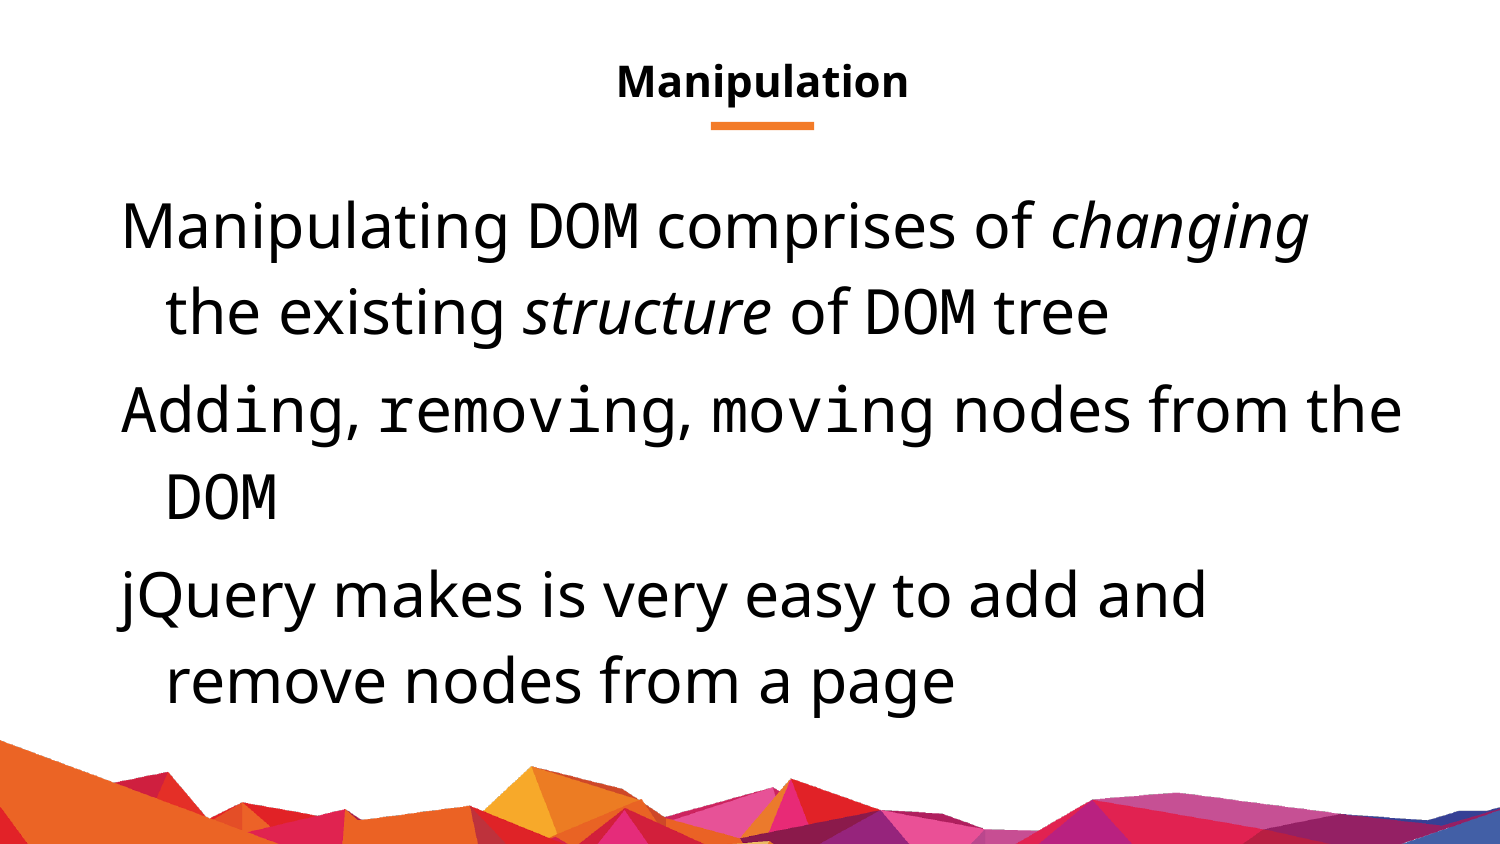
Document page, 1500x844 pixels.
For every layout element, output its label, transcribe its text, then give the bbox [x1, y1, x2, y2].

picture [0, 740, 1500, 844]
text_box Manipulating DOM comprises of changing the existing structure of DOM tree Adding, removing, moving nodes from the DOM jQuery makes is very easy to add and remove nodes from a page [75, 159, 1426, 816]
title Manipulation [94, 39, 1431, 110]
